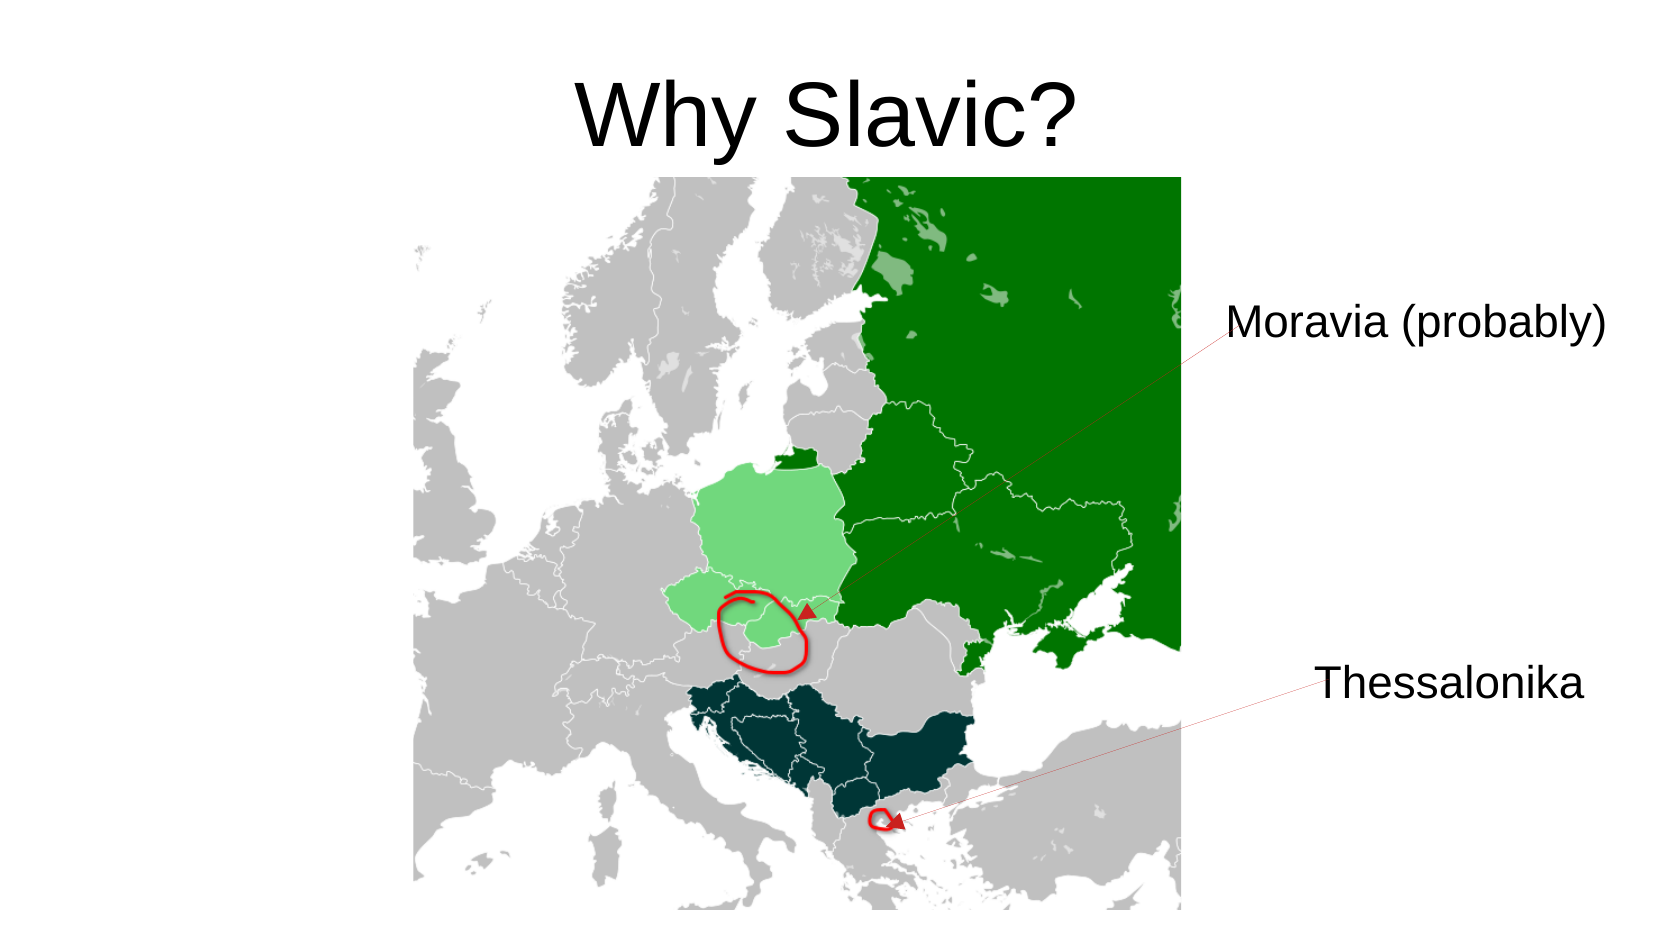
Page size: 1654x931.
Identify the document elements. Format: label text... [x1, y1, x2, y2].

text_box Moravia (probably) [1210, 288, 1622, 355]
picture [413, 177, 1182, 910]
title Why Slavic? [82, 37, 1571, 193]
text_box Thessalonika [1299, 649, 1599, 716]
